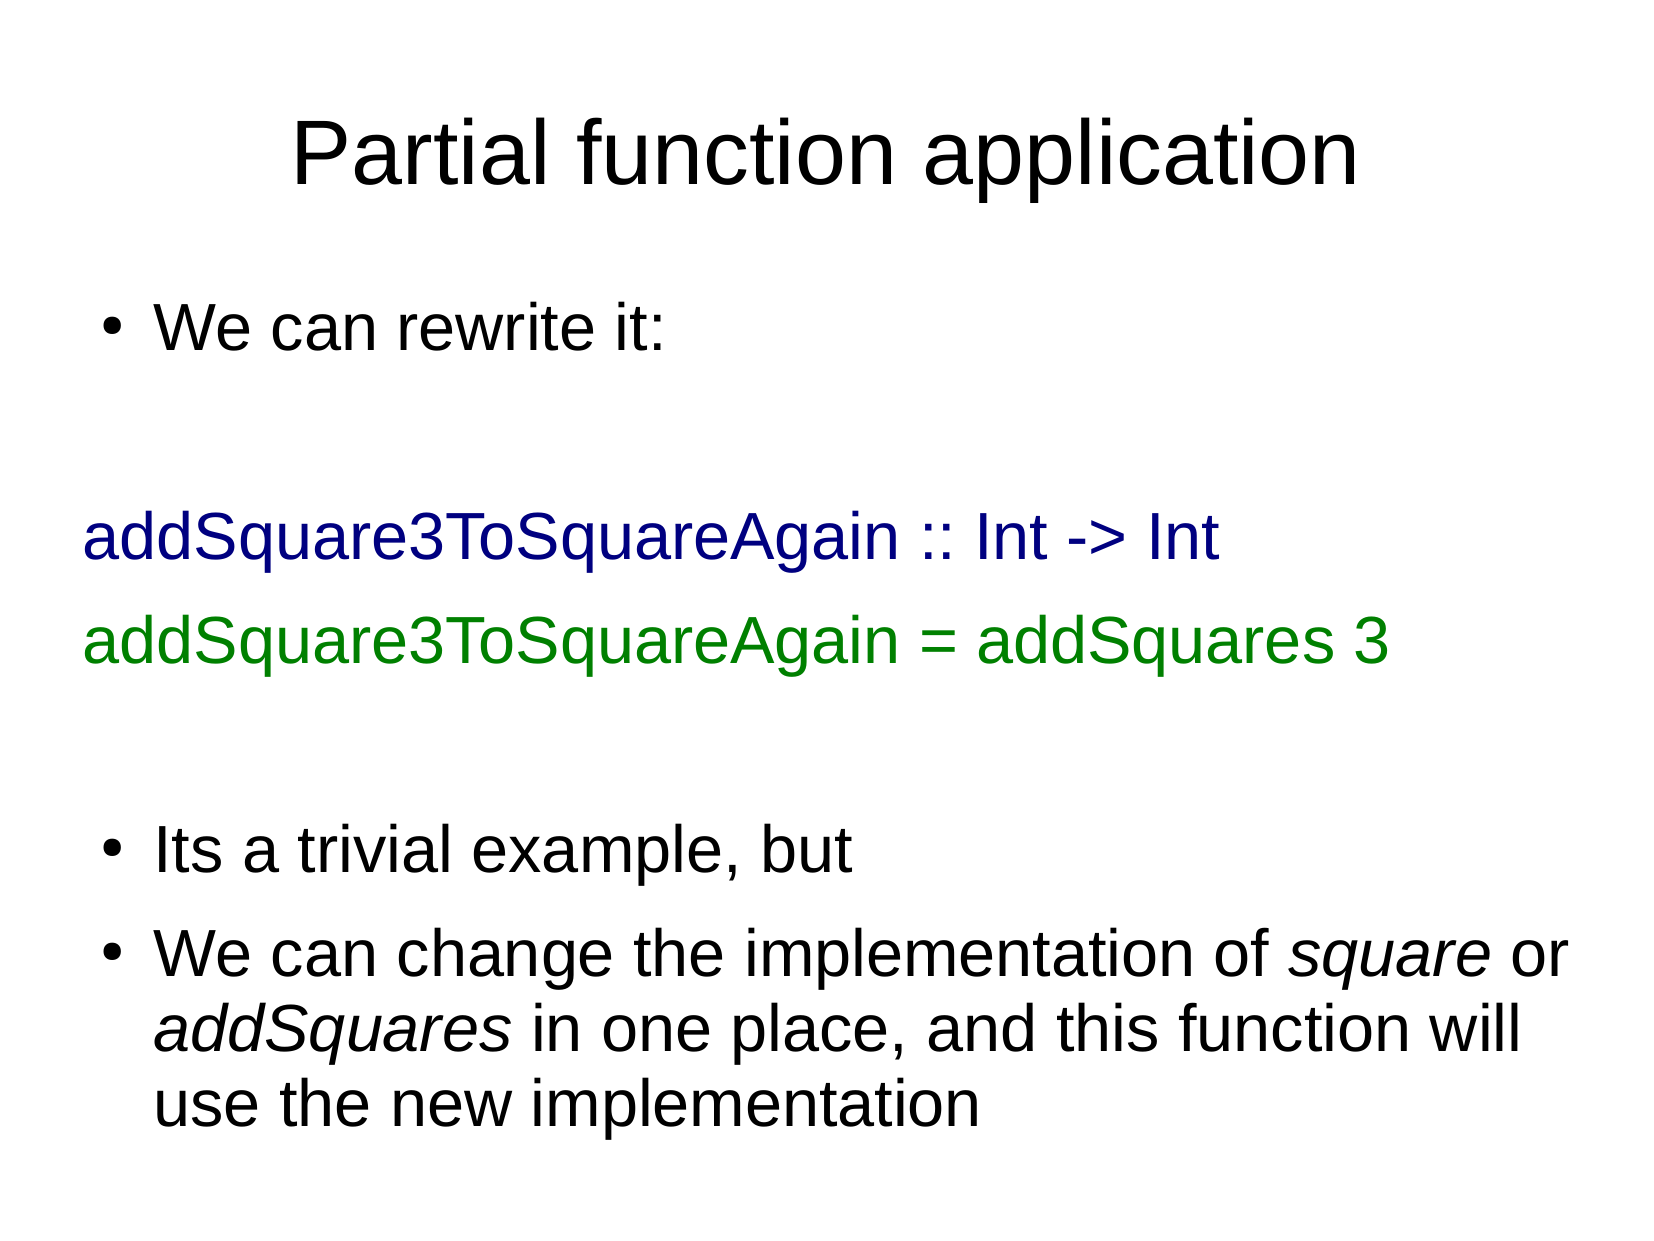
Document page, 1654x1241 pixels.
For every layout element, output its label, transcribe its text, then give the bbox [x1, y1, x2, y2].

title Partial function application [82, 56, 1571, 250]
list We can rewrite it: addSquare3ToSquareAgain :: Int -> Int addSquare3ToSquareAgain = addSquares 3 Its a trivial example, but We can change the implementation of square or addSquares in one place, and this function will use the new implementation [82, 290, 1571, 1141]
